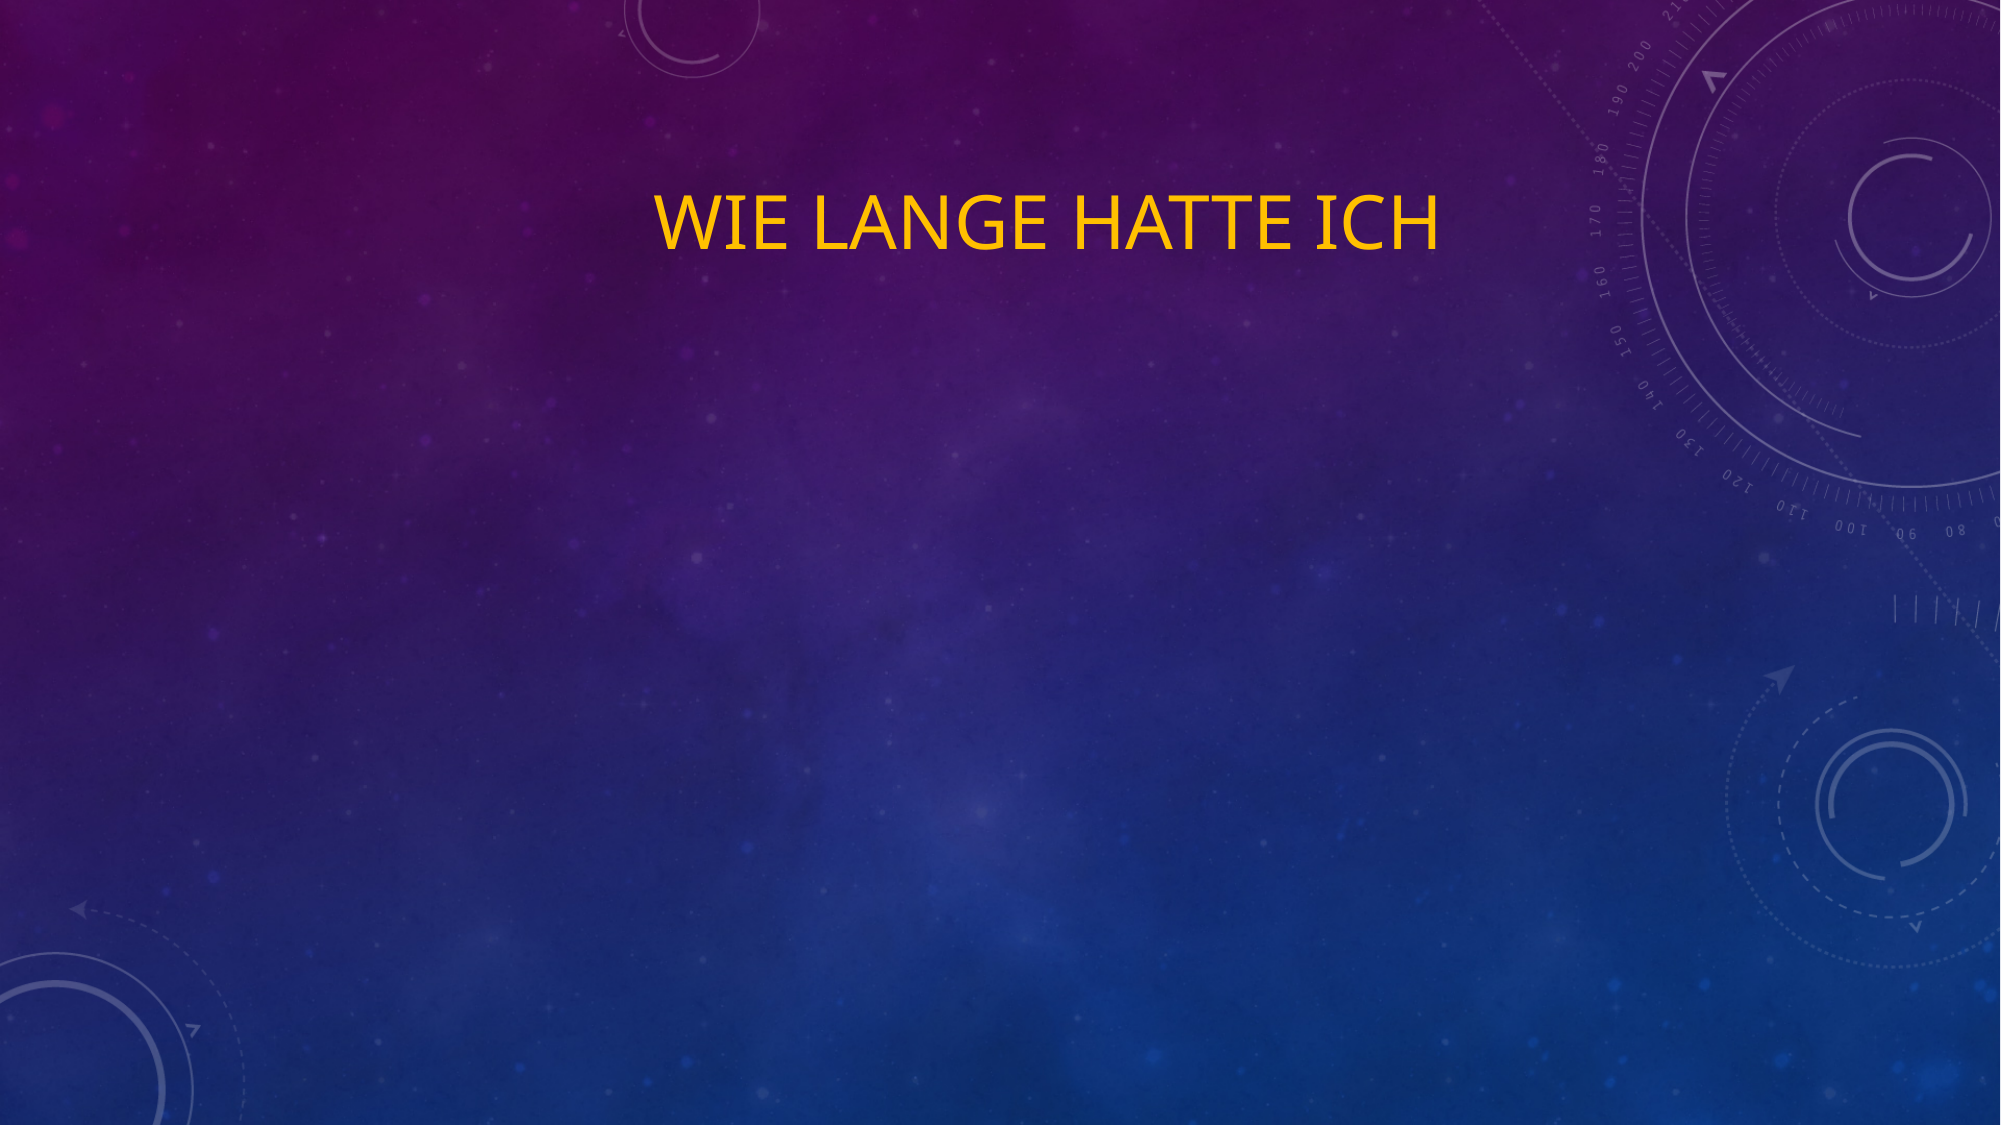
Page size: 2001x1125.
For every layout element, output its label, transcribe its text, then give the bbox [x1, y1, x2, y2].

title Wie lange hatte ich [112, 99, 1775, 339]
